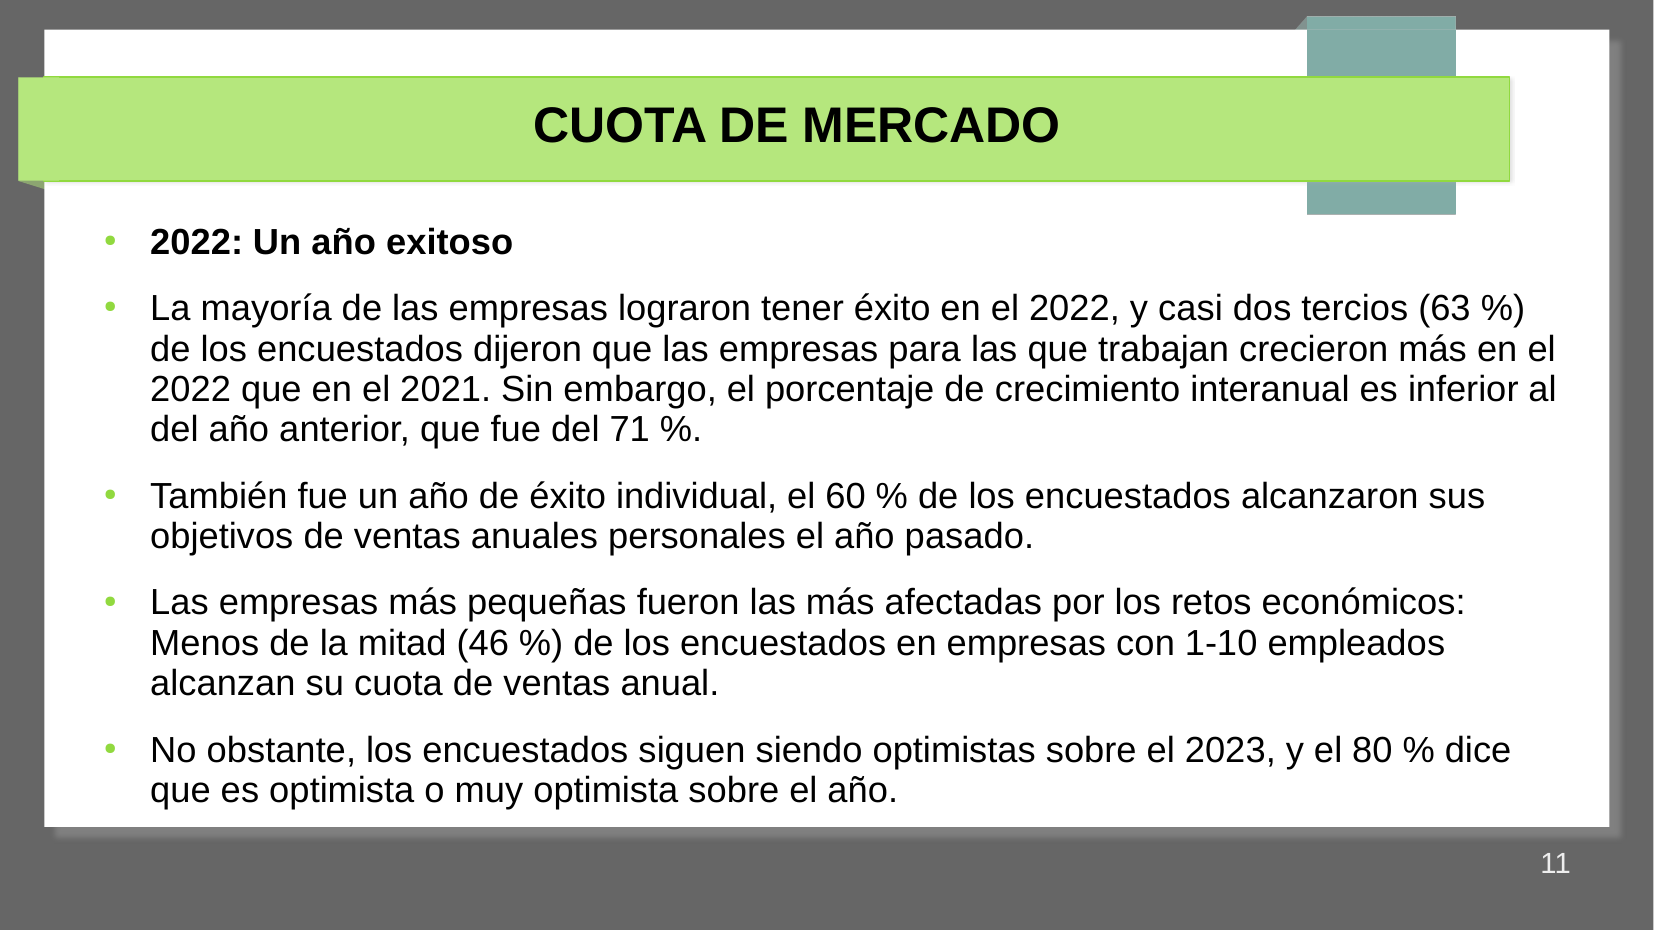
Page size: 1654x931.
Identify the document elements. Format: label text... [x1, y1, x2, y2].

list 2022: Un año exitoso La mayoría de las empresas lograron tener éxito en el 2022, y casi dos tercios (63 %) de los encuestados dijeron que las empresas para las que trabajan crecieron más en el 2022 que en el 2021. Sin embargo, el porcentaje de crecimiento interanual es inferior al del año anterior, que fue del 71 %. También fue un año de éxito individual, el 60 % de los encuestados alcanzaron sus objetivos de ventas anuales personales el año pasado. Las empresas más pequeñas fueron las más afectadas por los retos económicos: Menos de la mitad (46 %) de los encuestados en empresas con 1-10 empleados alcanzan su cuota de ventas anual. No obstante, los encuestados siguen siendo optimistas sobre el 2023, y el 80 % dice que es optimista o muy optimista sobre el año. [88, 221, 1565, 813]
title CUOTA DE MERCADO [88, 73, 1506, 178]
